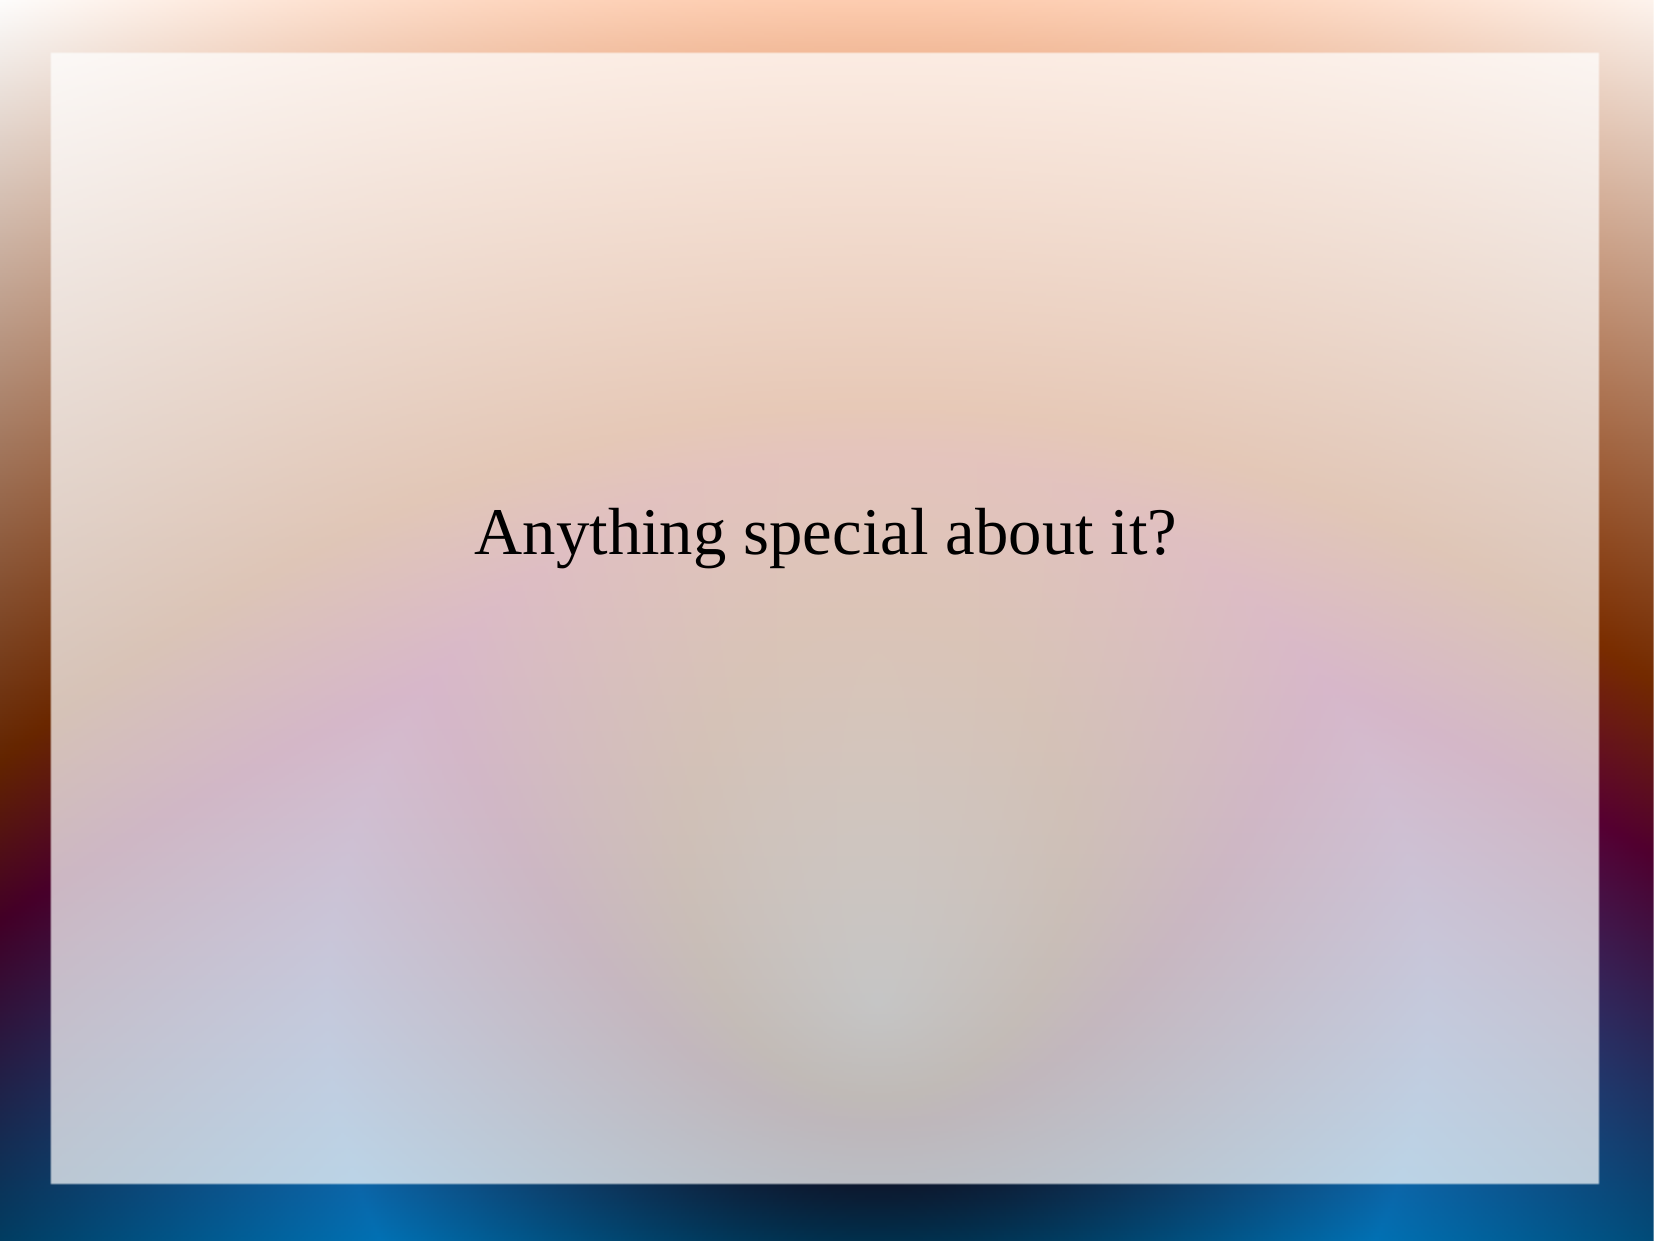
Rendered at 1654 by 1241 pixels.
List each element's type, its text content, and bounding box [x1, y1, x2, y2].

subtitle Anything special about it? [82, 55, 1571, 1010]
picture [0, 0, 1654, 1241]
